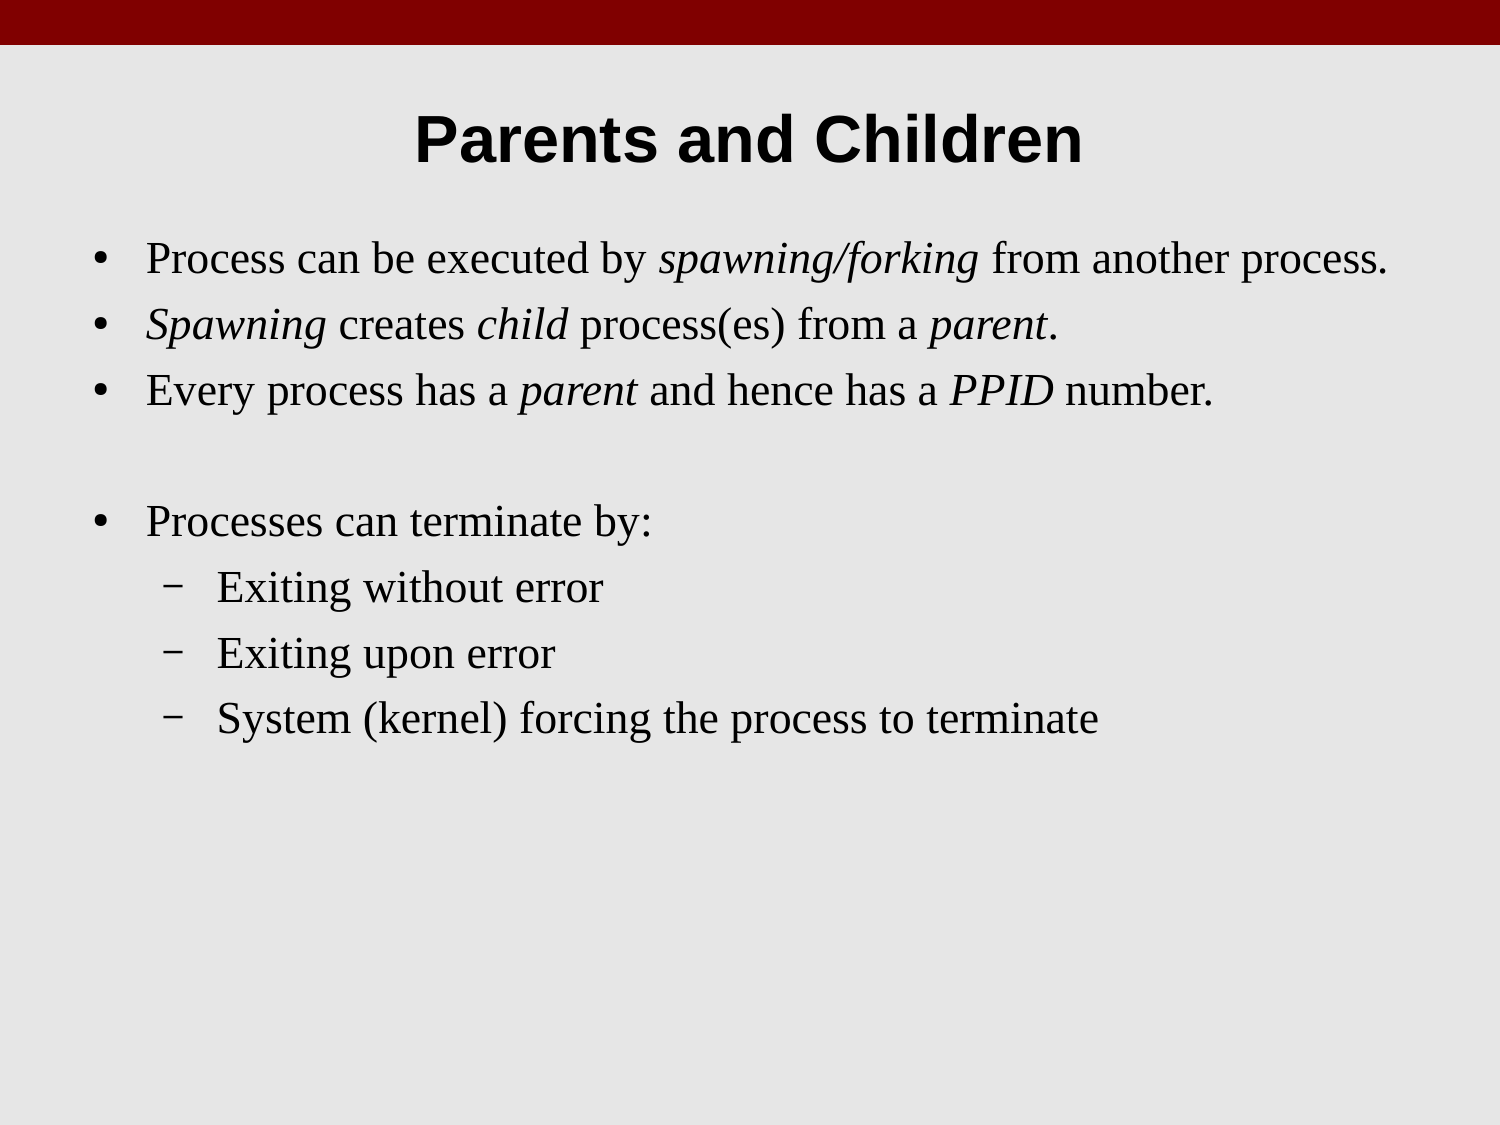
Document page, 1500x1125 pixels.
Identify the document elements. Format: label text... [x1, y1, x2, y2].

title Parents and Children [75, 45, 1425, 233]
list Process can be executed by spawning/forking from another process. Spawning creates child process(es) from a parent. Every process has a parent and hence has a PPID number. Processes can terminate by: Exiting without error Exiting upon error System (kernel) forcing the process to terminate [75, 233, 1425, 1096]
